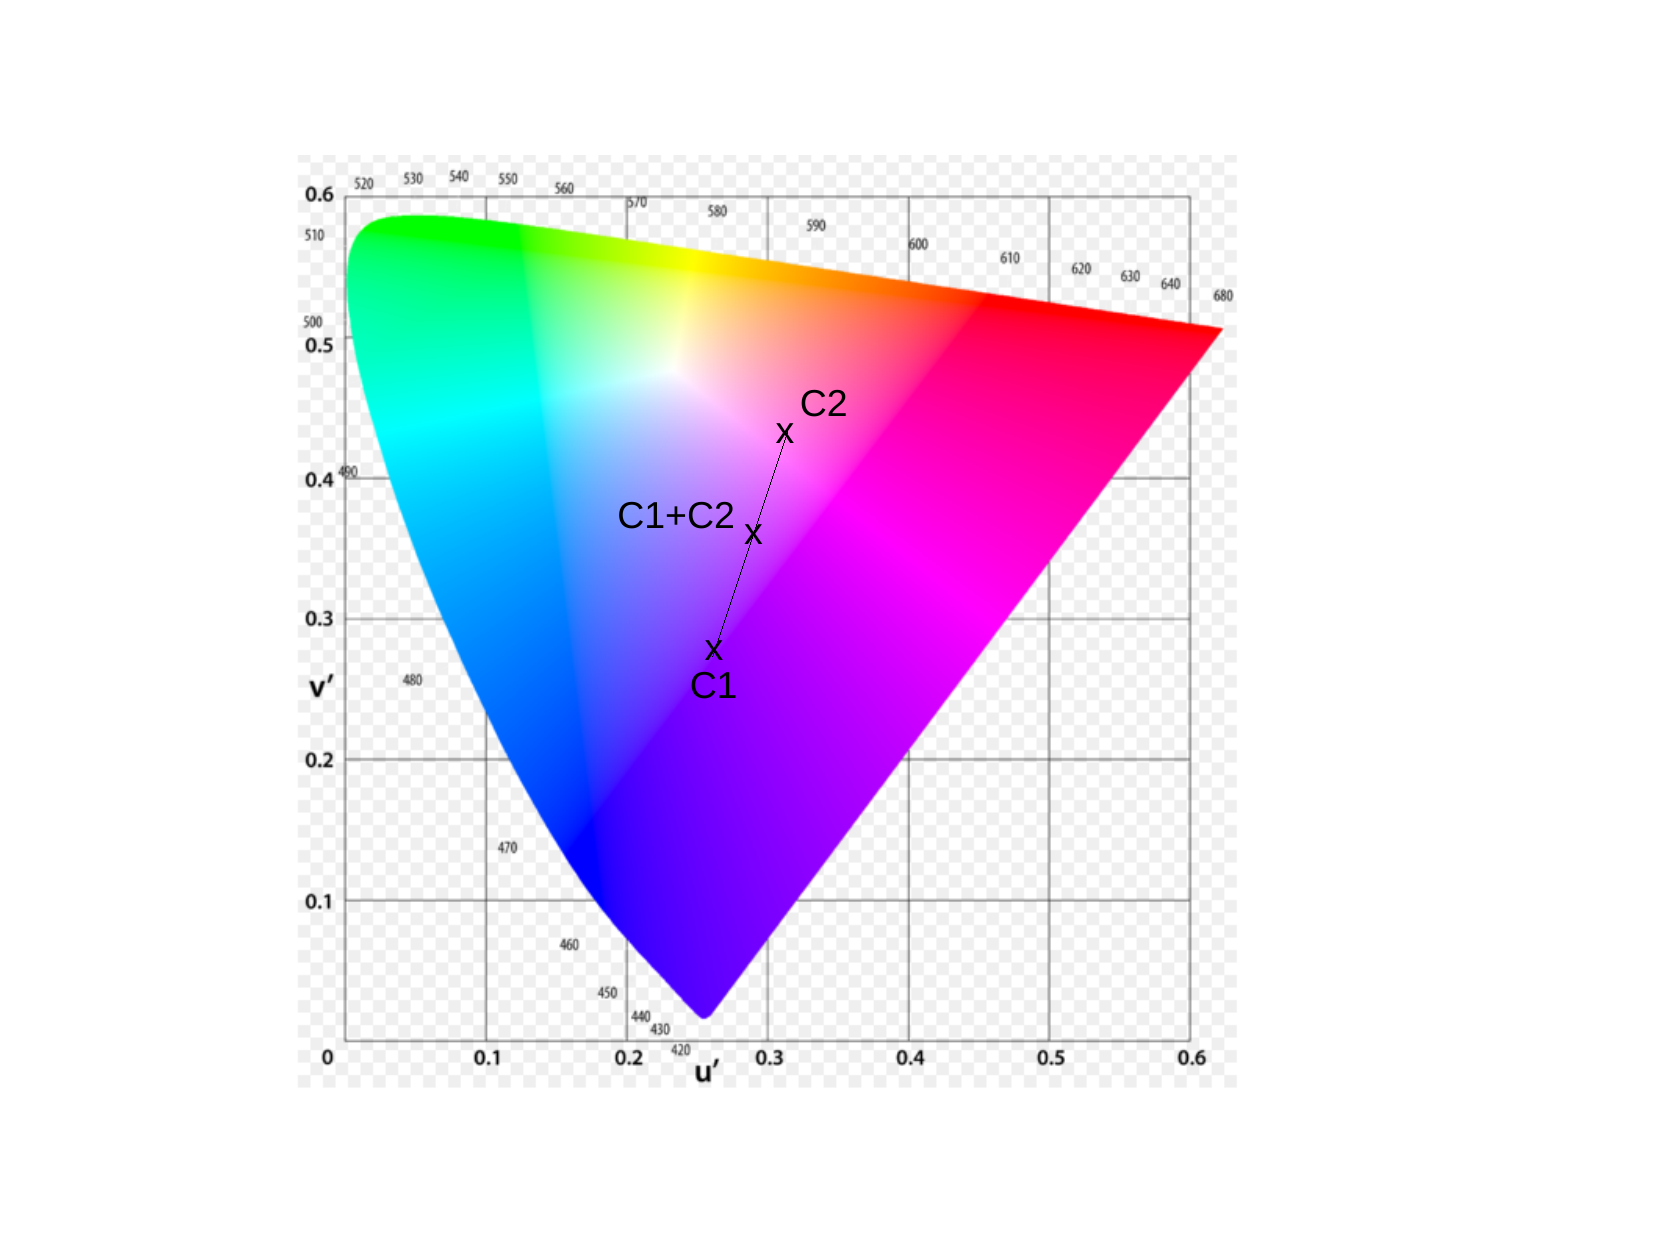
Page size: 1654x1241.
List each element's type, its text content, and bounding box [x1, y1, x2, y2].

text_box C1 [675, 656, 753, 714]
text_box x [689, 619, 739, 656]
text_box C2 [785, 375, 863, 432]
picture [292, 155, 1259, 1091]
text_box x [729, 503, 778, 598]
text_box x [760, 402, 810, 497]
text_box C1+C2 [602, 487, 751, 545]
